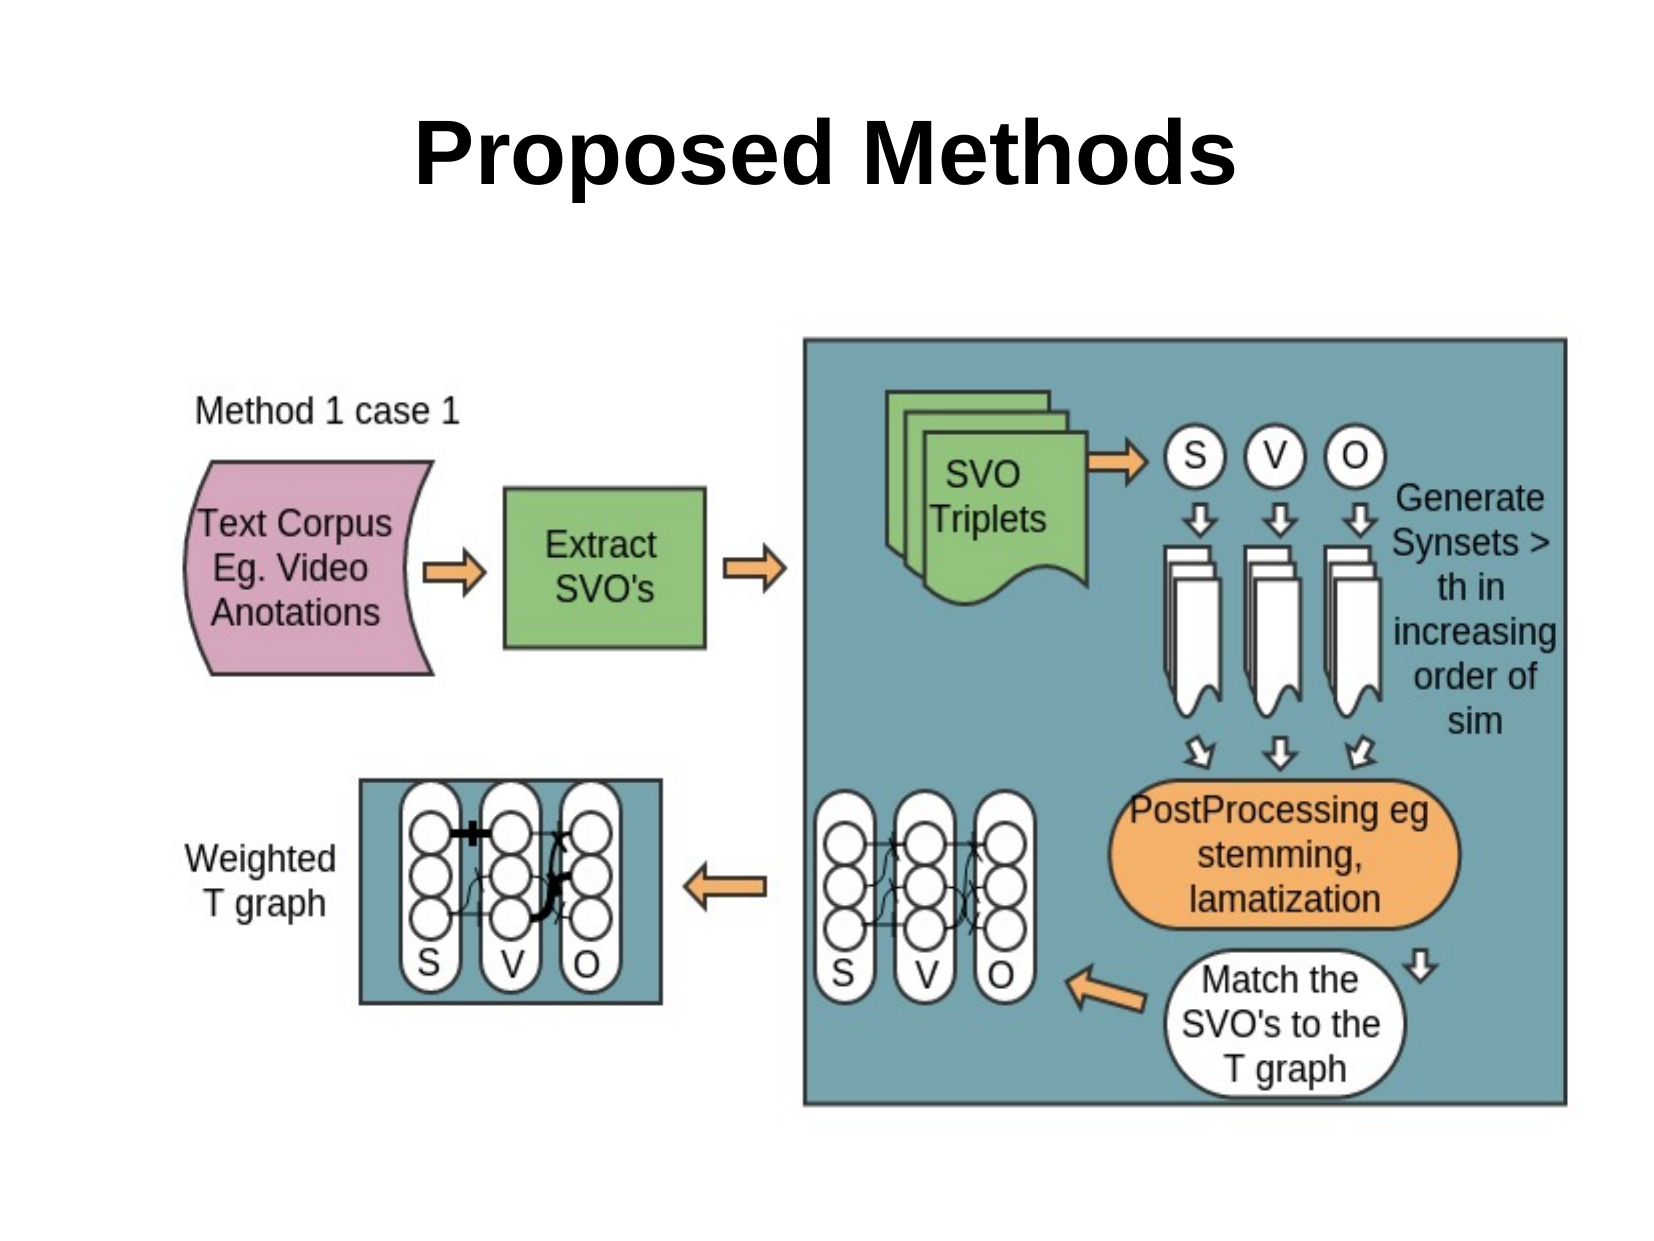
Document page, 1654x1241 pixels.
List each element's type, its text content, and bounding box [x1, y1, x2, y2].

title Proposed Methods [82, 49, 1571, 257]
picture [45, 314, 1606, 1146]
